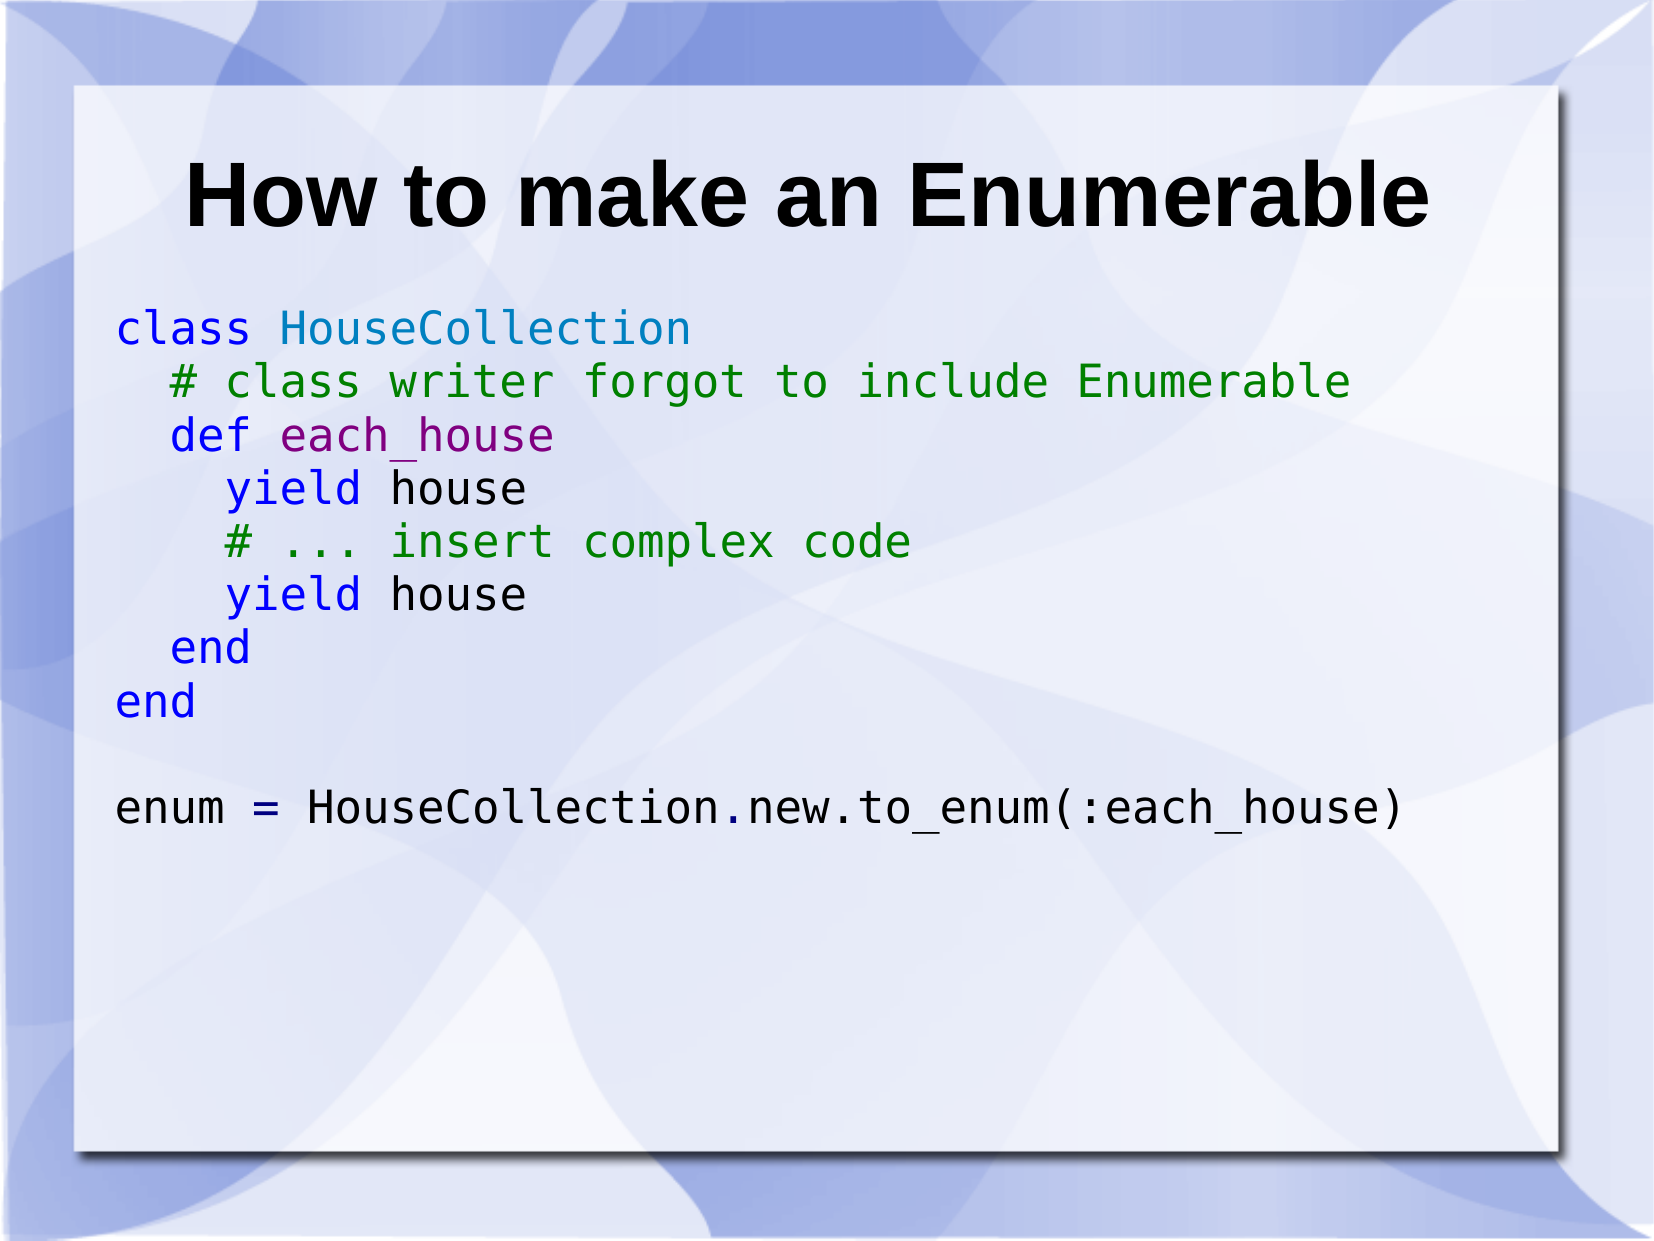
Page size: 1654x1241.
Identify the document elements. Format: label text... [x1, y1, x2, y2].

picture [0, 0, 1654, 1241]
text_box class HouseCollection # class writer forgot to include Enumerable def each_house yield house # ... insert complex code yield house end end enum = HouseCollection.new.to_enum(:each_house) [114, 301, 1503, 835]
title How to make an Enumerable [82, 90, 1536, 298]
